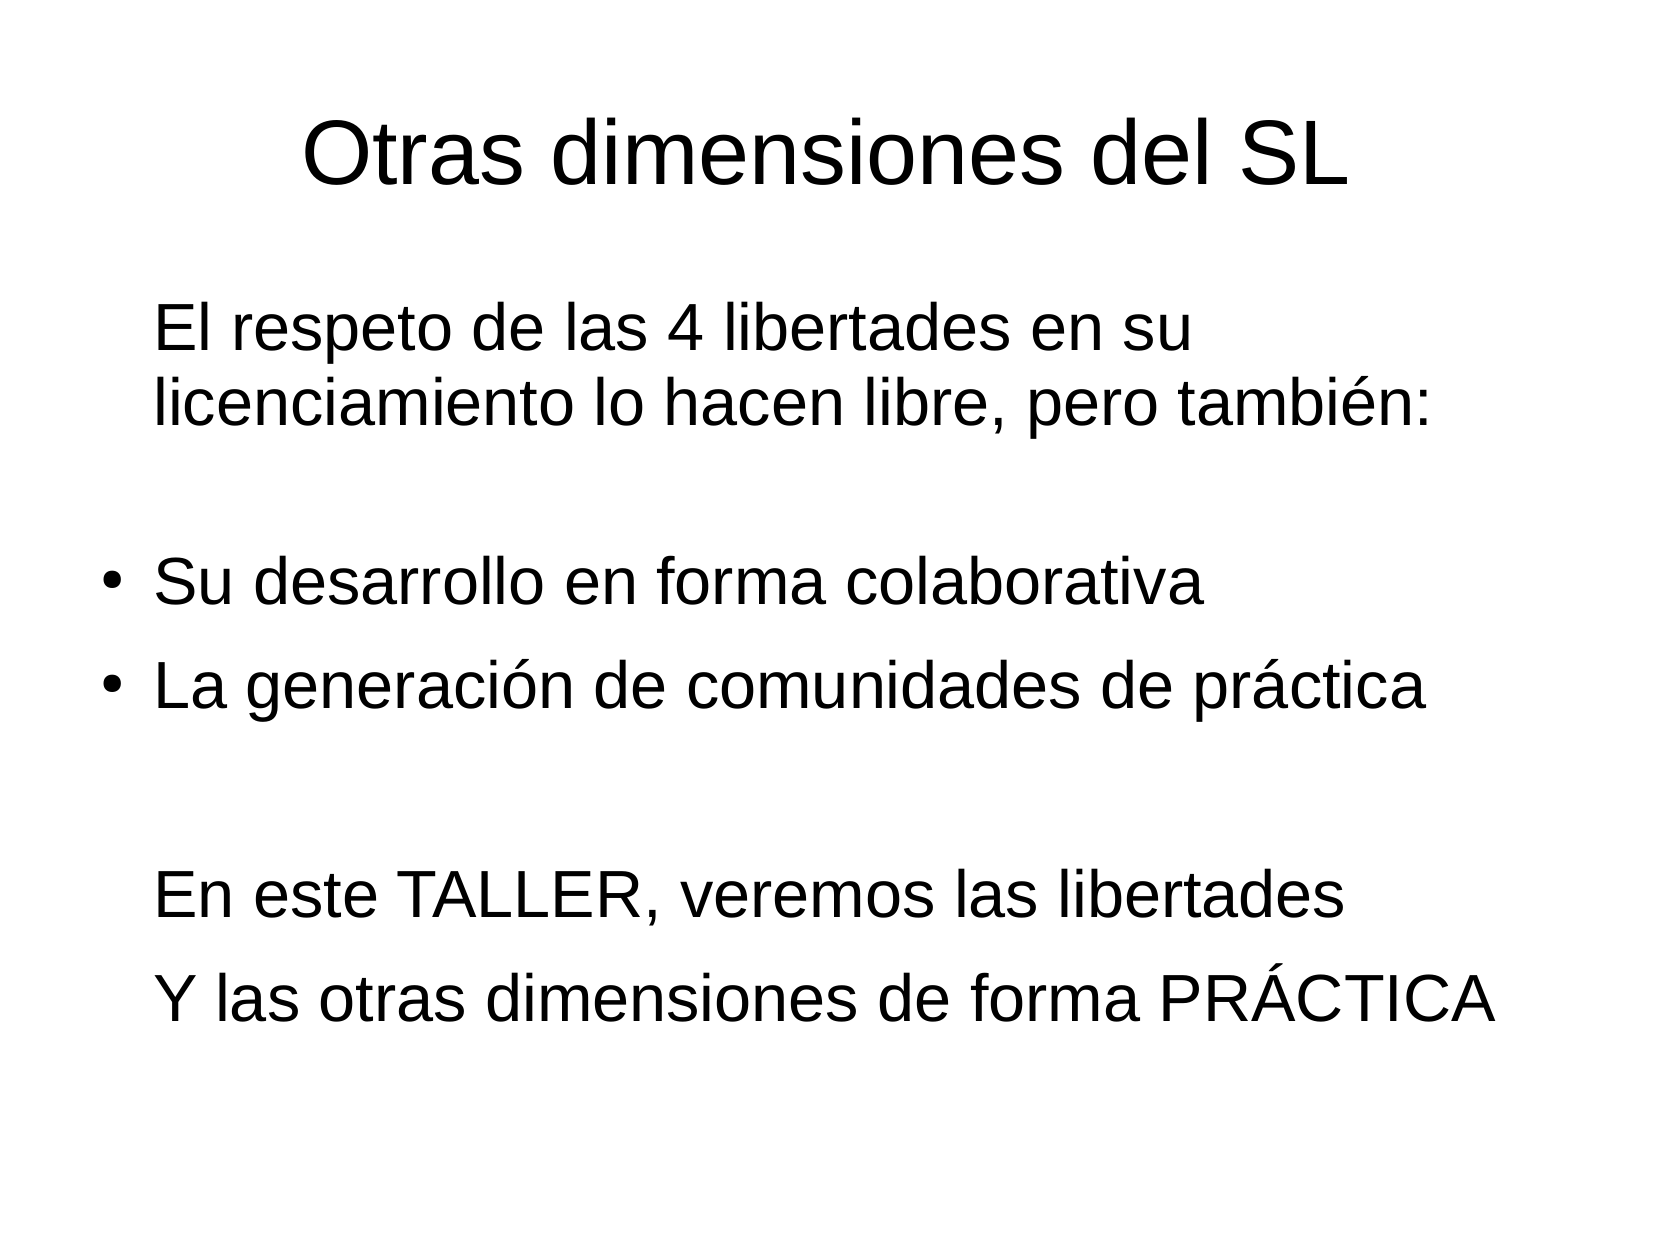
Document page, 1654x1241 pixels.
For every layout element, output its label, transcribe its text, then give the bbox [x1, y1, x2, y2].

list El respeto de las 4 libertades en su licenciamiento lo hacen libre, pero también: Su desarrollo en forma colaborativa La generación de comunidades de práctica En este TALLER, veremos las libertades Y las otras dimensiones de forma PRÁCTICA [82, 290, 1524, 1170]
title Otras dimensiones del SL [82, 49, 1571, 257]
